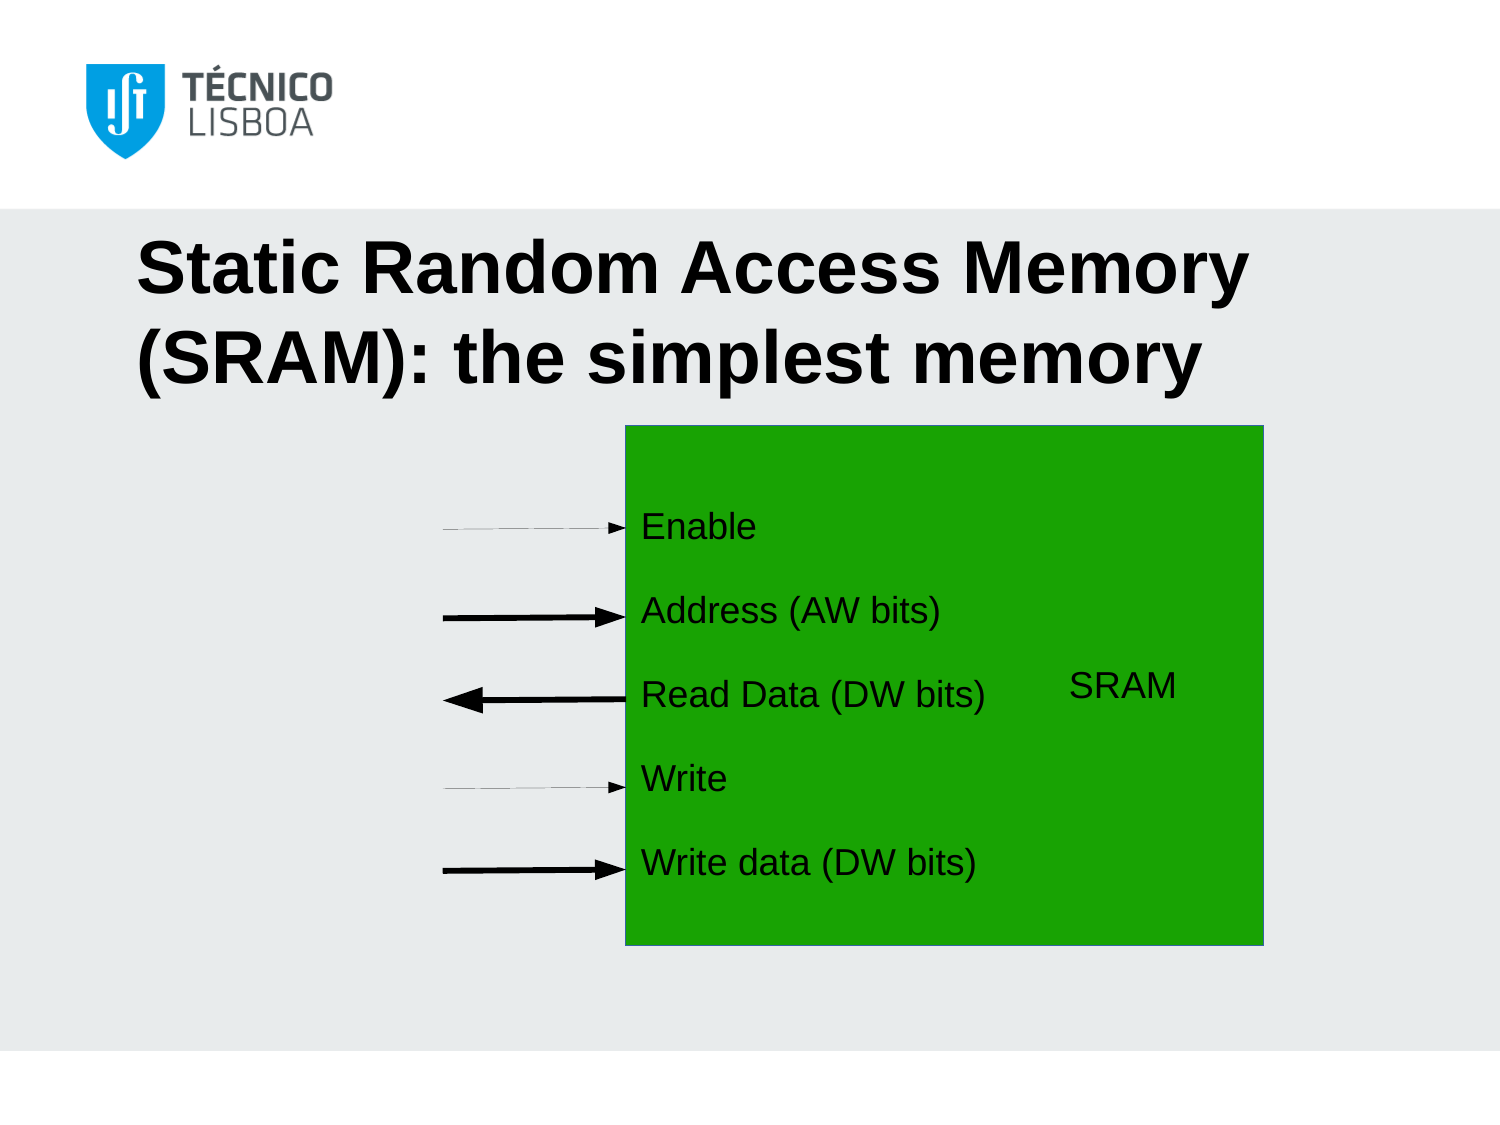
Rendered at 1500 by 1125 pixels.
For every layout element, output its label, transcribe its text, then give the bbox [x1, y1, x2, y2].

text_box SRAM [625, 425, 1264, 946]
picture [0, 0, 1500, 1125]
text_box Enable Address (AW bits) Read Data (DW bits) Write Write data (DW bits) [625, 498, 1002, 892]
title Static Random Access Memory (SRAM): the simplest memory [121, 237, 1378, 381]
